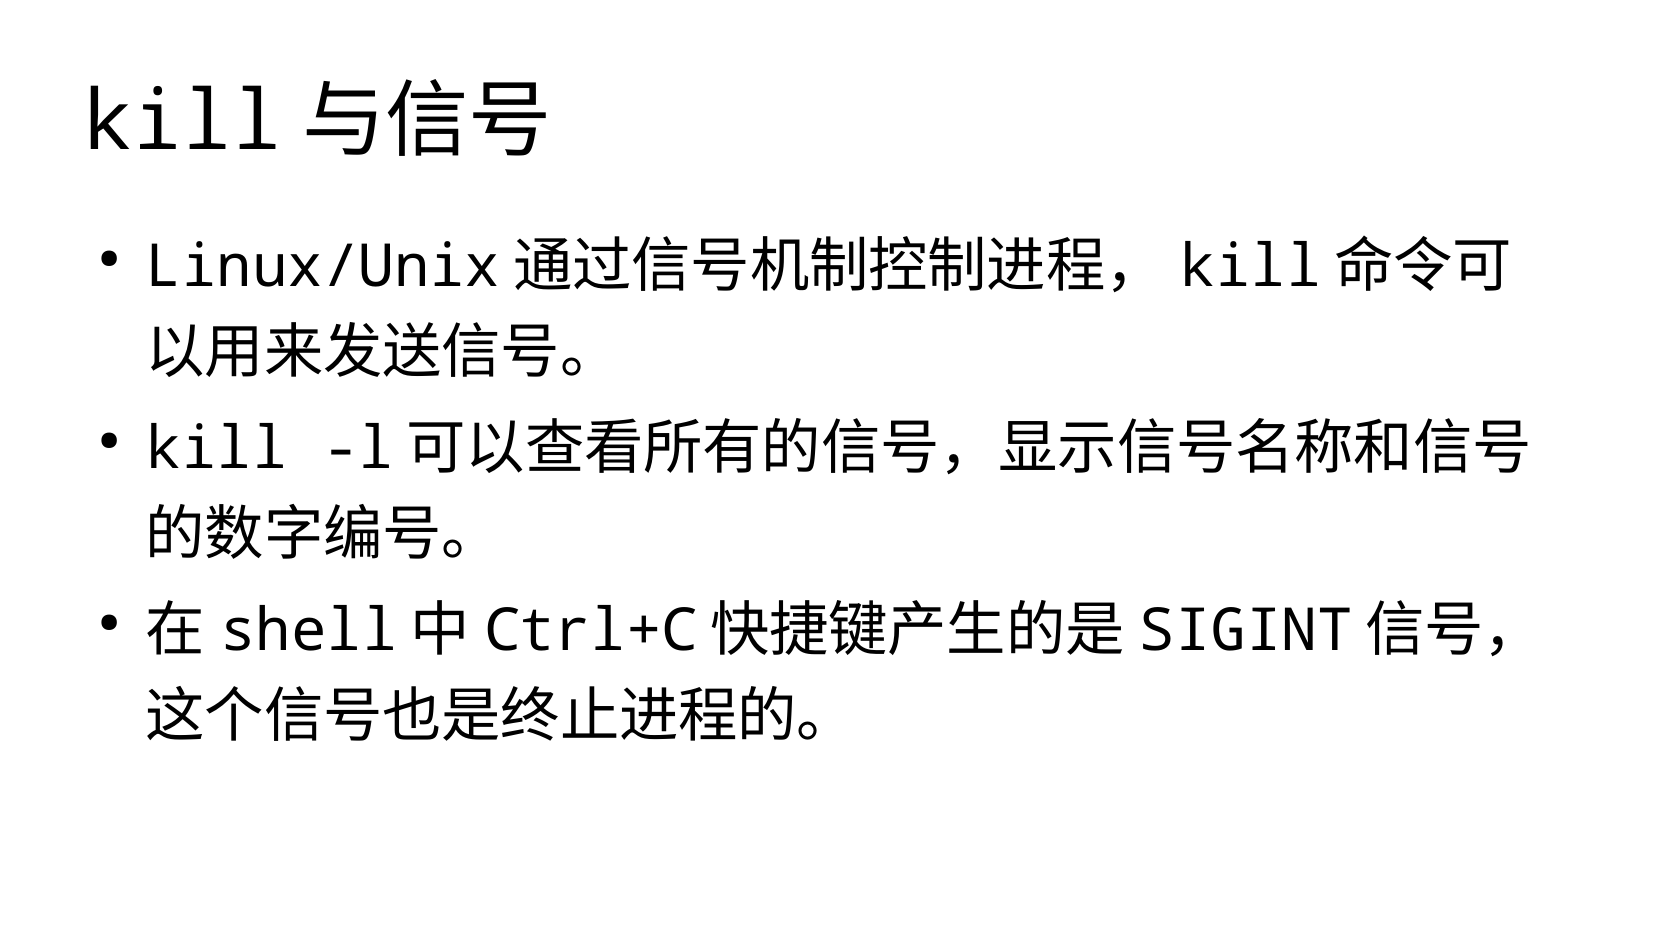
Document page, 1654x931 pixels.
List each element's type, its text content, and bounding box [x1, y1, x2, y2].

title kill与信号 [82, 37, 1571, 189]
list Linux/Unix通过信号机制控制进程，kill命令可以用来发送信号。 kill -l可以查看所有的信号，显示信号名称和信号的数字编号。 在shell中Ctrl+C快捷键产生的是SIGINT信号，这个信号也是终止进程的。 [82, 217, 1571, 758]
